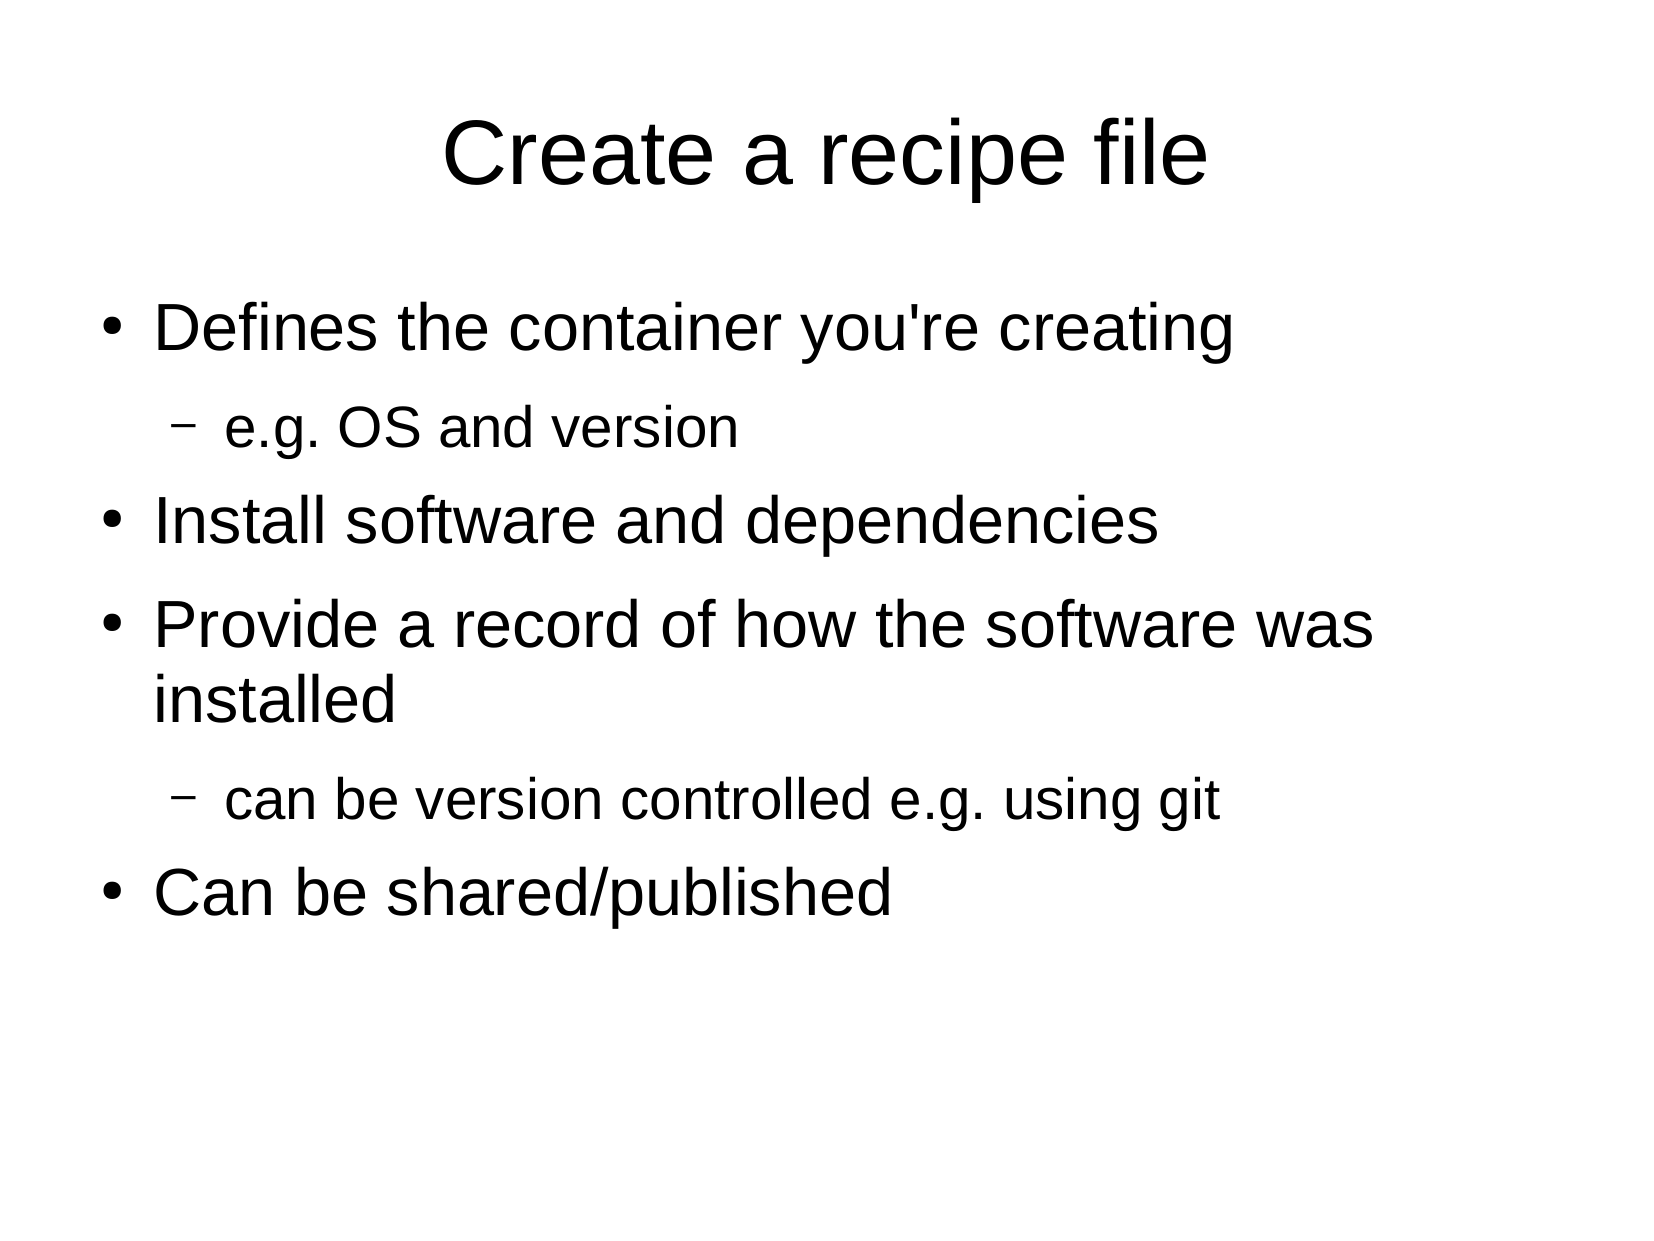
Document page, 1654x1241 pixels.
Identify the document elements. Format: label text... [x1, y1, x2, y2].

title Create a recipe file [82, 49, 1571, 257]
list Defines the container you're creating e.g. OS and version Install software and dependencies Provide a record of how the software was installed can be version controlled e.g. using git Can be shared/published [82, 290, 1571, 1010]
